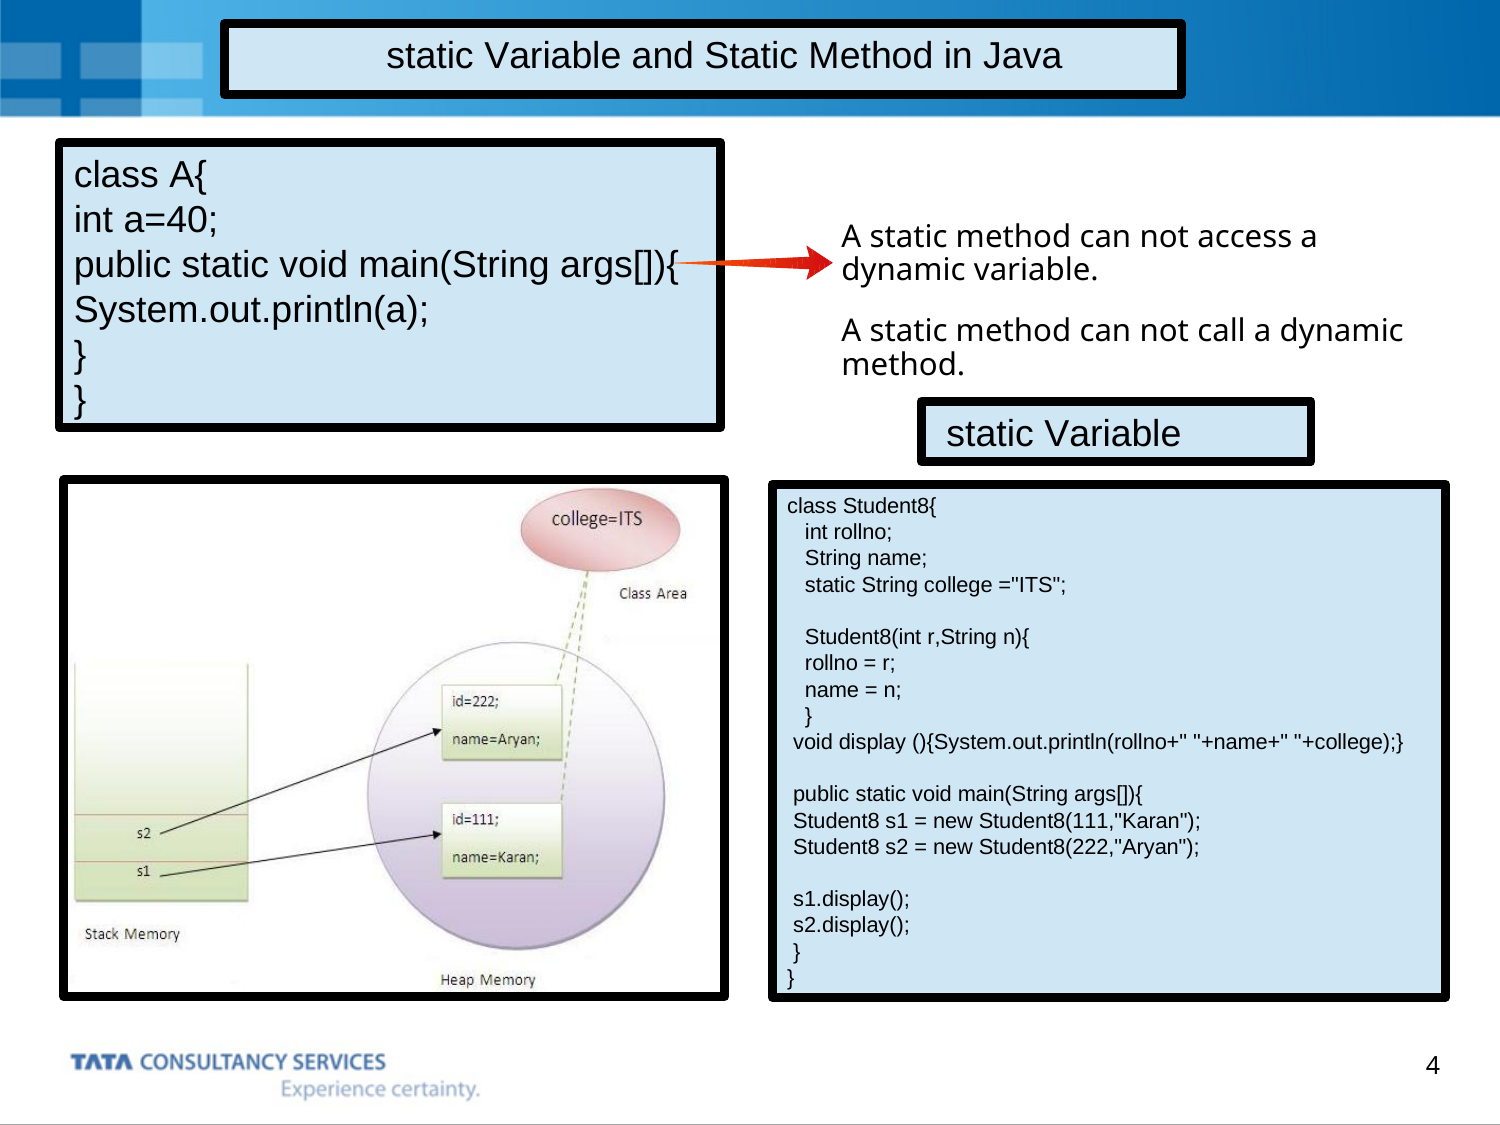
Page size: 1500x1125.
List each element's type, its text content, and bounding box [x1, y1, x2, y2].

text_box A static method can not access a dynamic variable. [826, 212, 1453, 307]
text_box A static method can not call a dynamic method. [826, 307, 1465, 390]
text_box class A{ int a=40; public static void main(String args[]){ System.out.println(a); } } [59, 142, 721, 428]
text_box static Variable [921, 401, 1312, 462]
text_box static Variable and Static Method in Java [224, 23, 1182, 95]
picture [0, 0, 1500, 1124]
text_box class Student8{ int rollno; String name; static String college ="ITS"; Student8(int r,String n){ rollno = r; name = n; } void display (){System.out.println(rollno+" "+name+" "+college);} public static void main(String args[]){ Student8 s1 = new Student8(111,"Karan"); Student8 s2 = new Student8(222,"Aryan"); s1.display(); s2.display(); } } [772, 484, 1446, 998]
